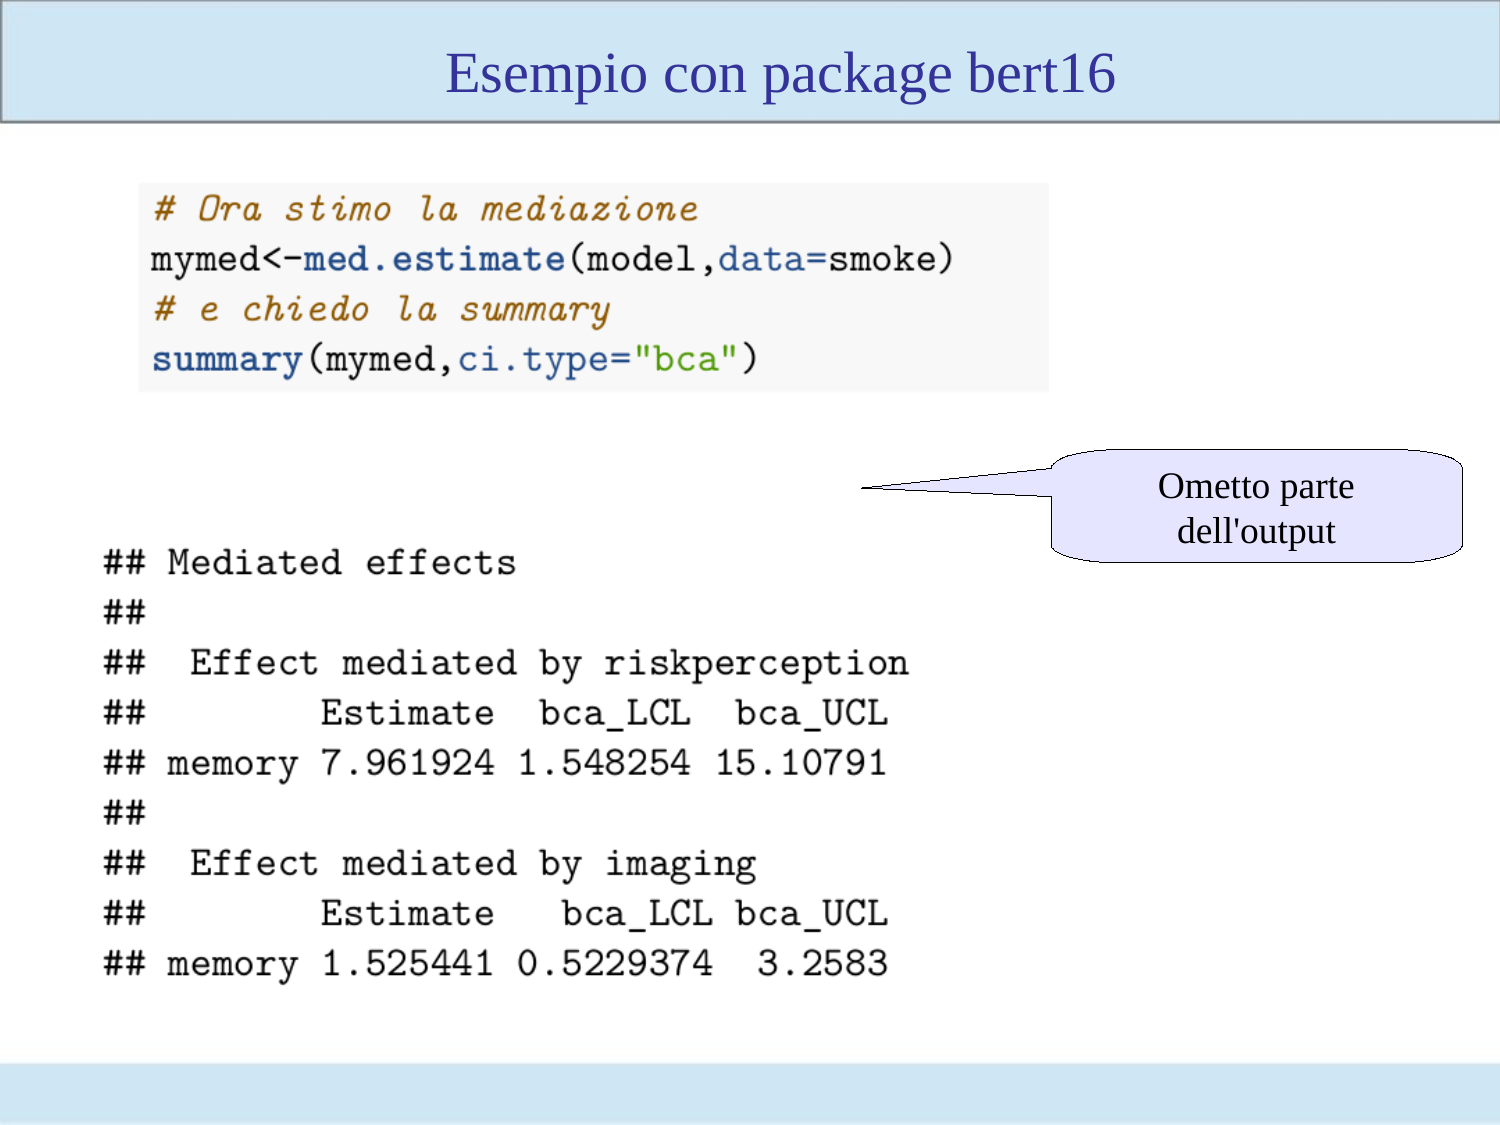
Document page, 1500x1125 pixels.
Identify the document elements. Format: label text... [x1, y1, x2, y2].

text_box Ometto parte dell'output [861, 449, 1463, 563]
picture [0, 0, 1500, 1125]
title Esempio con package bert16 [249, 21, 1313, 117]
